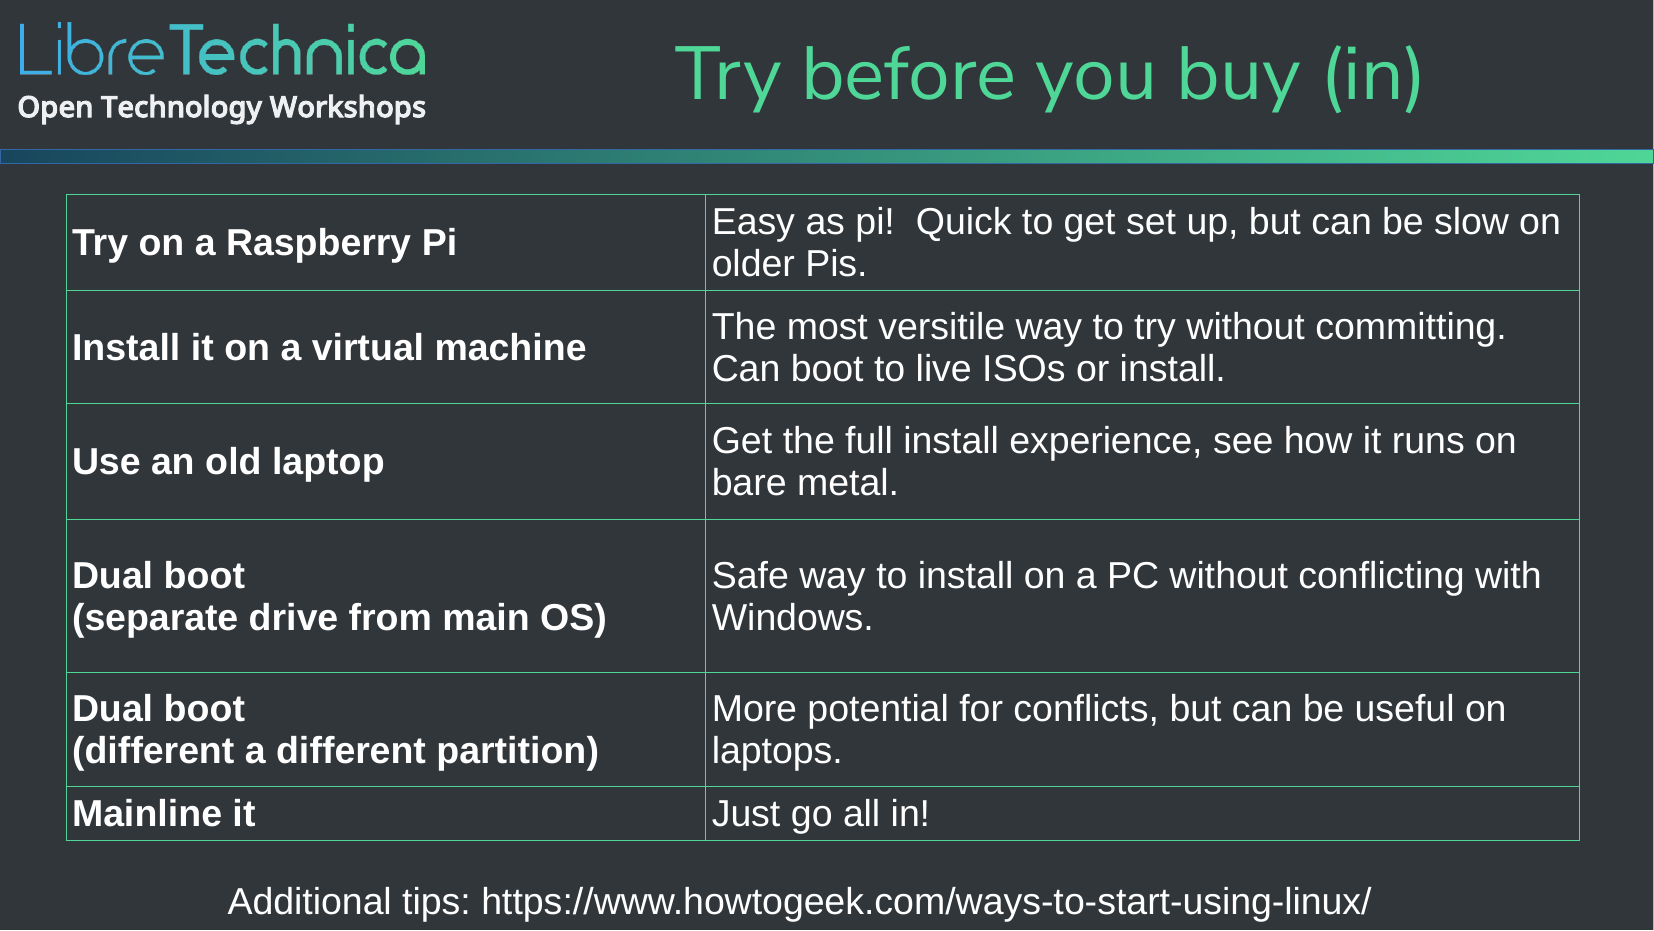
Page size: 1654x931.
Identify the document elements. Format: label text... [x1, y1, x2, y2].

text_box Try before you buy (in) [450, 0, 1654, 151]
table_header Easy as pi! Quick to get set up, but can be slow on older Pis. [706, 195, 1579, 290]
title Open Technology Workshops [0, 73, 447, 134]
table_cell Install it on a virtual machine [67, 291, 705, 403]
text_box [0, 149, 1654, 164]
table_cell Dual boot (separate drive from main OS) [67, 520, 705, 672]
table_cell More potential for conflicts, but can be useful on laptops. [706, 673, 1579, 786]
table_header Try on a Raspberry Pi [67, 195, 705, 290]
table_cell Dual boot (different a different partition) [67, 673, 705, 786]
text_box Additional tips: https://www.howtogeek.com/ways-to-start-using-linux/ [212, 873, 1413, 931]
table_cell The most versitile way to try without committing. Can boot to live ISOs or install. [706, 291, 1579, 403]
table_cell Use an old laptop [67, 404, 705, 519]
table_cell Just go all in! [706, 787, 1579, 840]
picture [20, 22, 425, 75]
table_cell Mainline it [67, 787, 705, 840]
table_cell Safe way to install on a PC without conflicting with Windows. [706, 520, 1579, 672]
table_cell Get the full install experience, see how it runs on bare metal. [706, 404, 1579, 519]
